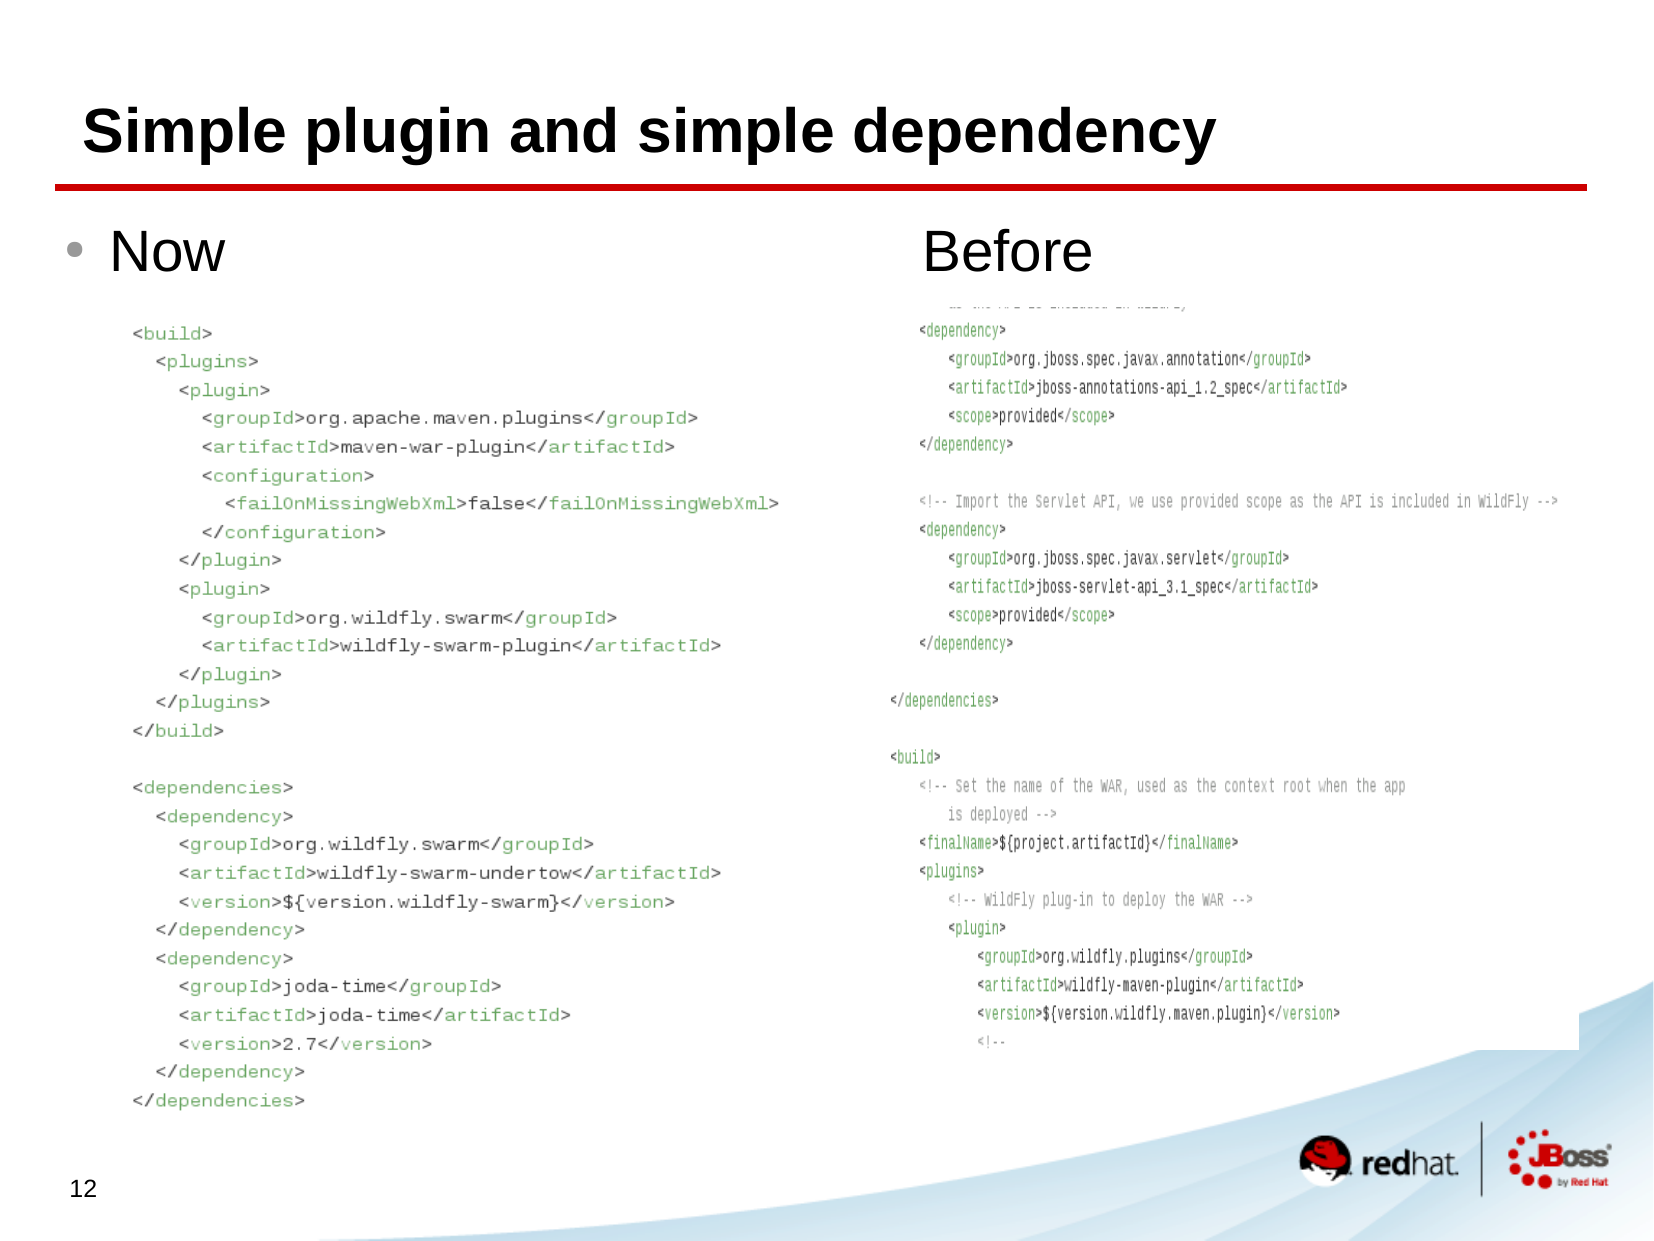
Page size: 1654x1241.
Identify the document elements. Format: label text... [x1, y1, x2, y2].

list Before [862, 219, 1564, 307]
picture [0, 0, 1654, 1241]
list Now [49, 219, 713, 1013]
title Simple plugin and simple dependency [82, 37, 1571, 226]
